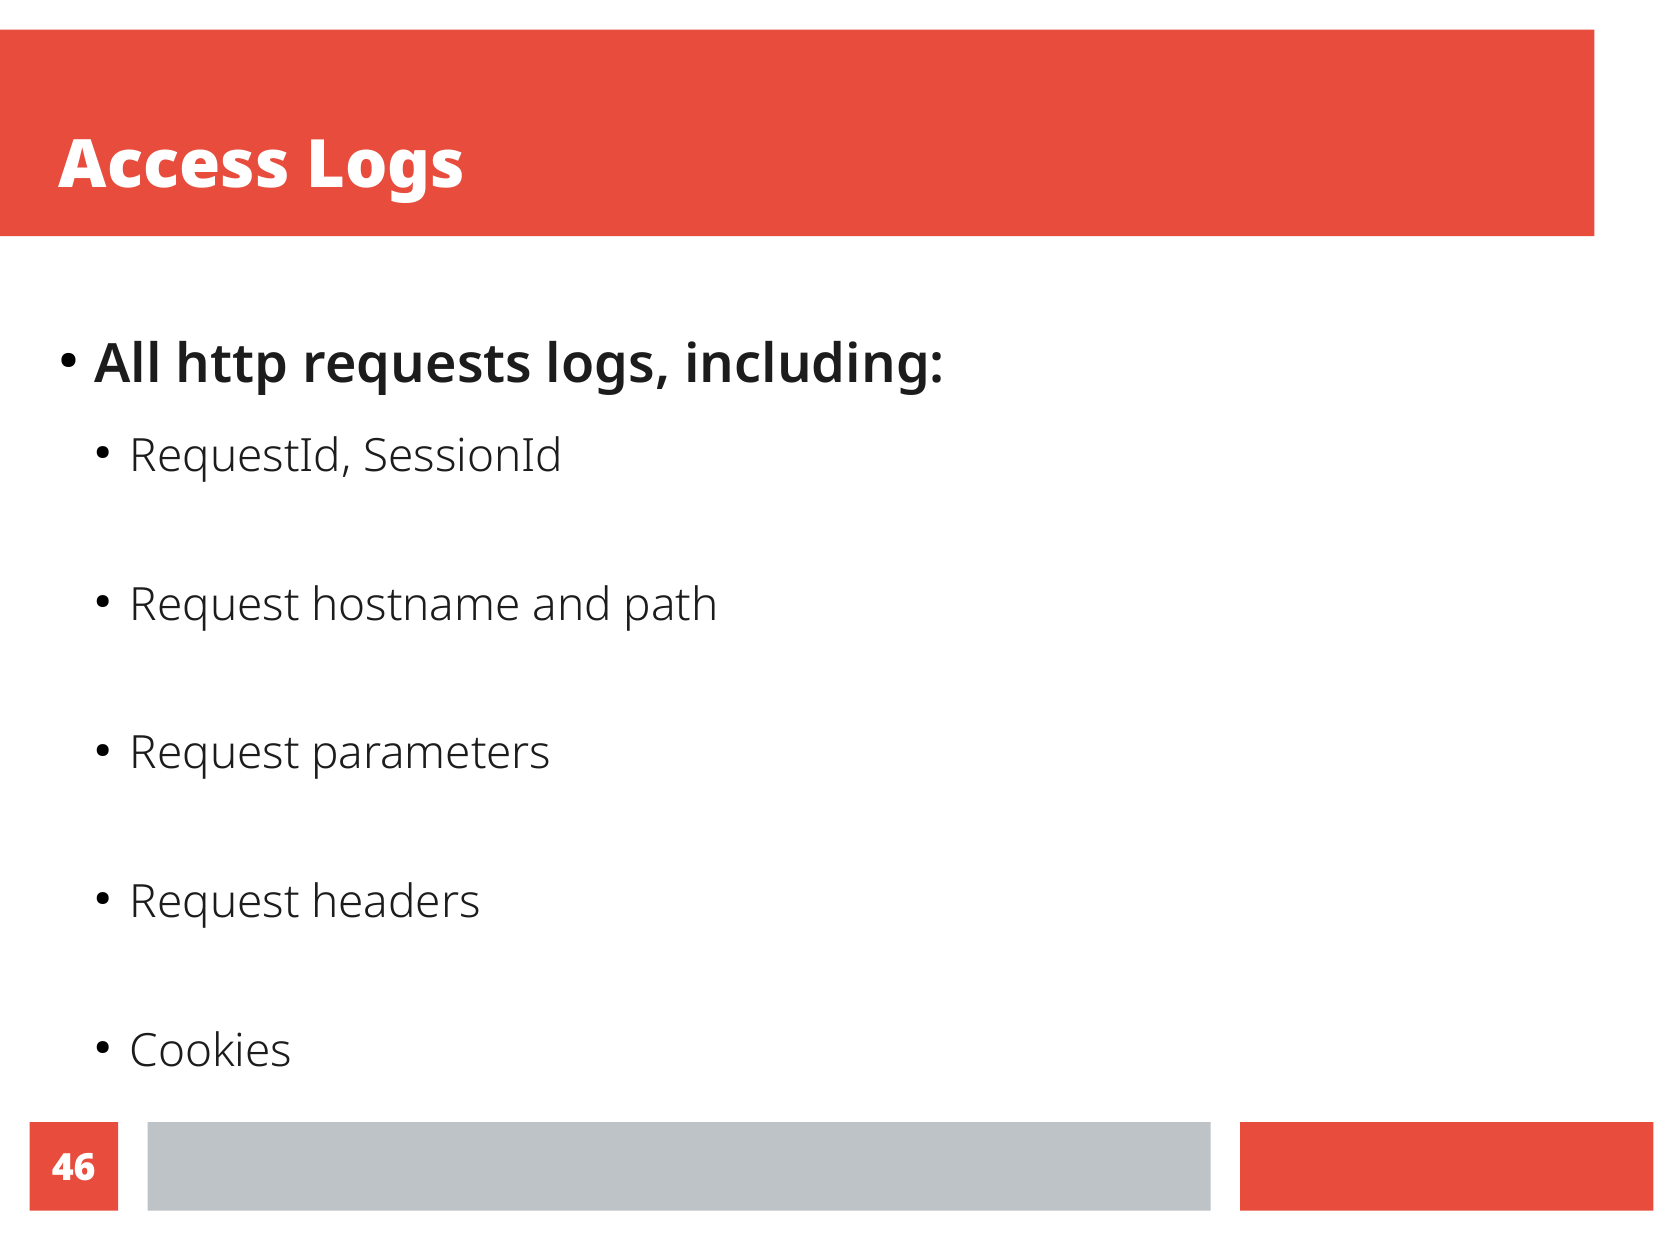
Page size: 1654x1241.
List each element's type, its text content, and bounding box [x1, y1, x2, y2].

list All http requests logs, including: RequestId, SessionId Request hostname and path Request parameters Request headers Cookies [59, 324, 1565, 1093]
title Access Logs [59, 59, 1595, 207]
